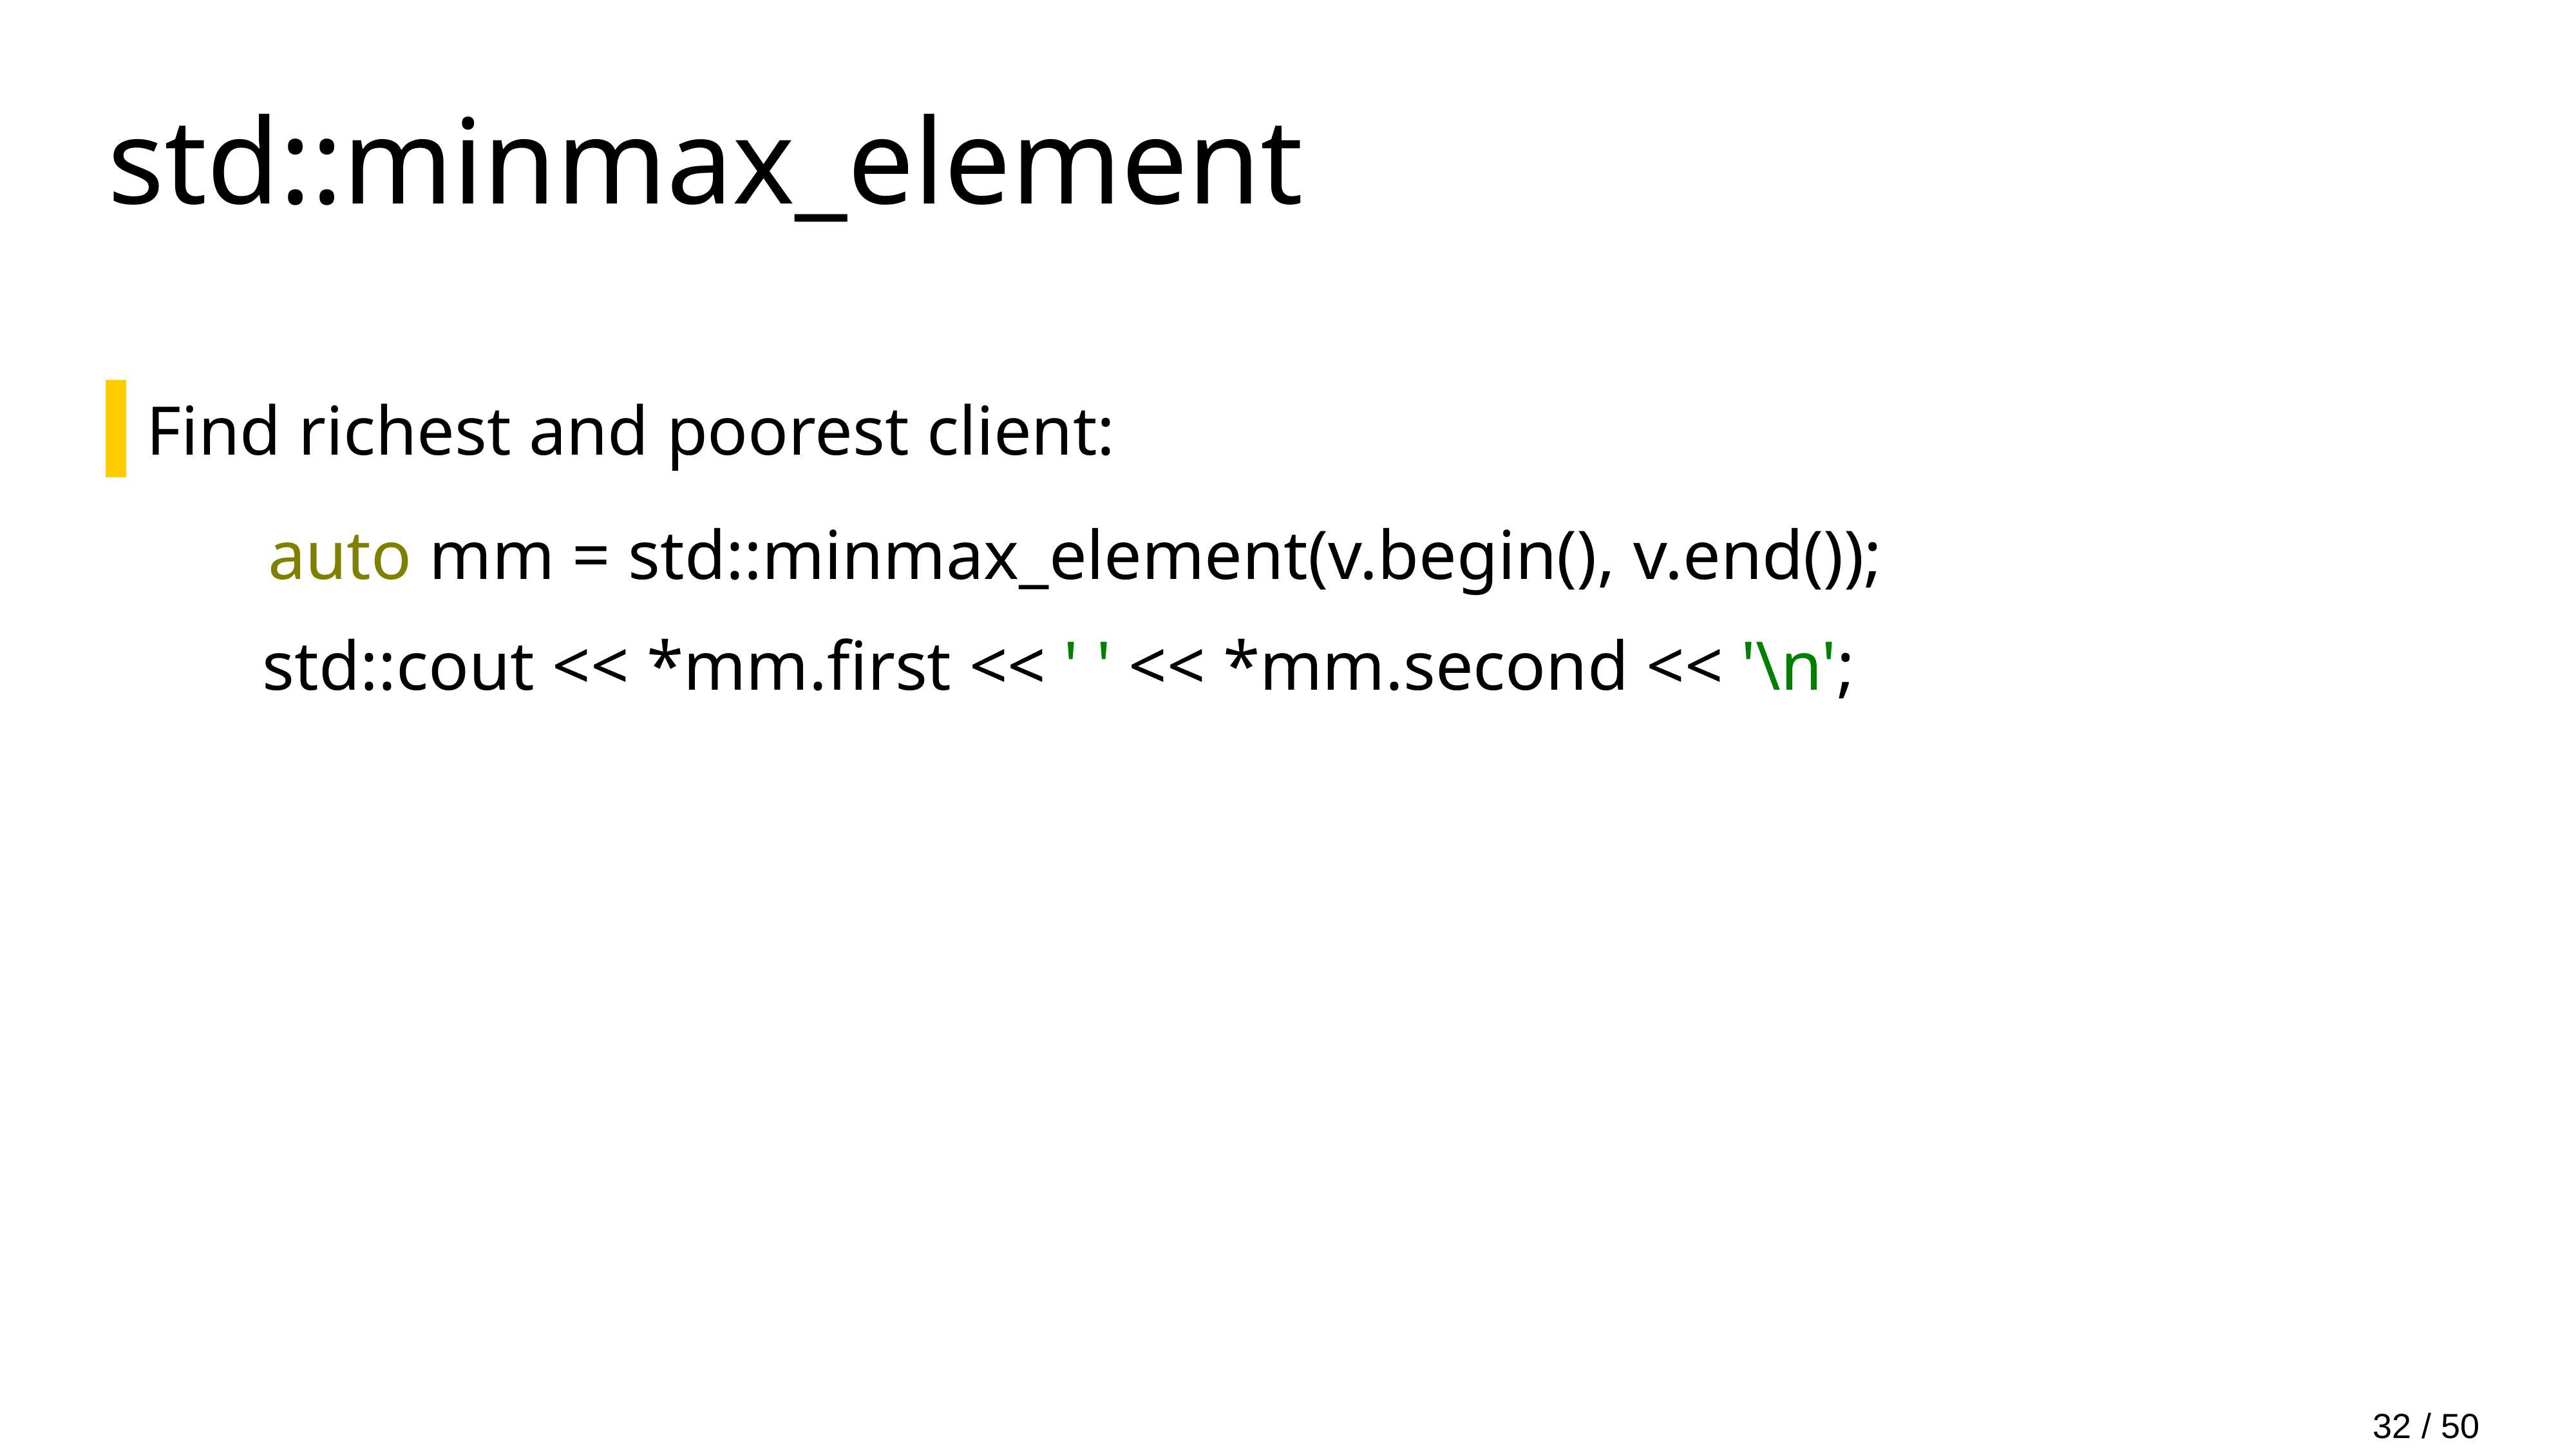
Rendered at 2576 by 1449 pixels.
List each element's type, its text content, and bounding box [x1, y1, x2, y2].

title std::minmax_element [108, 80, 2468, 242]
text_box Find richest and poorest client: auto mm = std::minmax_element(v.begin(), v.end()); std::cout << *mm.first << ' ' << *mm.second << '\n'; [96, 364, 2512, 1419]
text_box <number> / 50 [2363, 1402, 2576, 1449]
